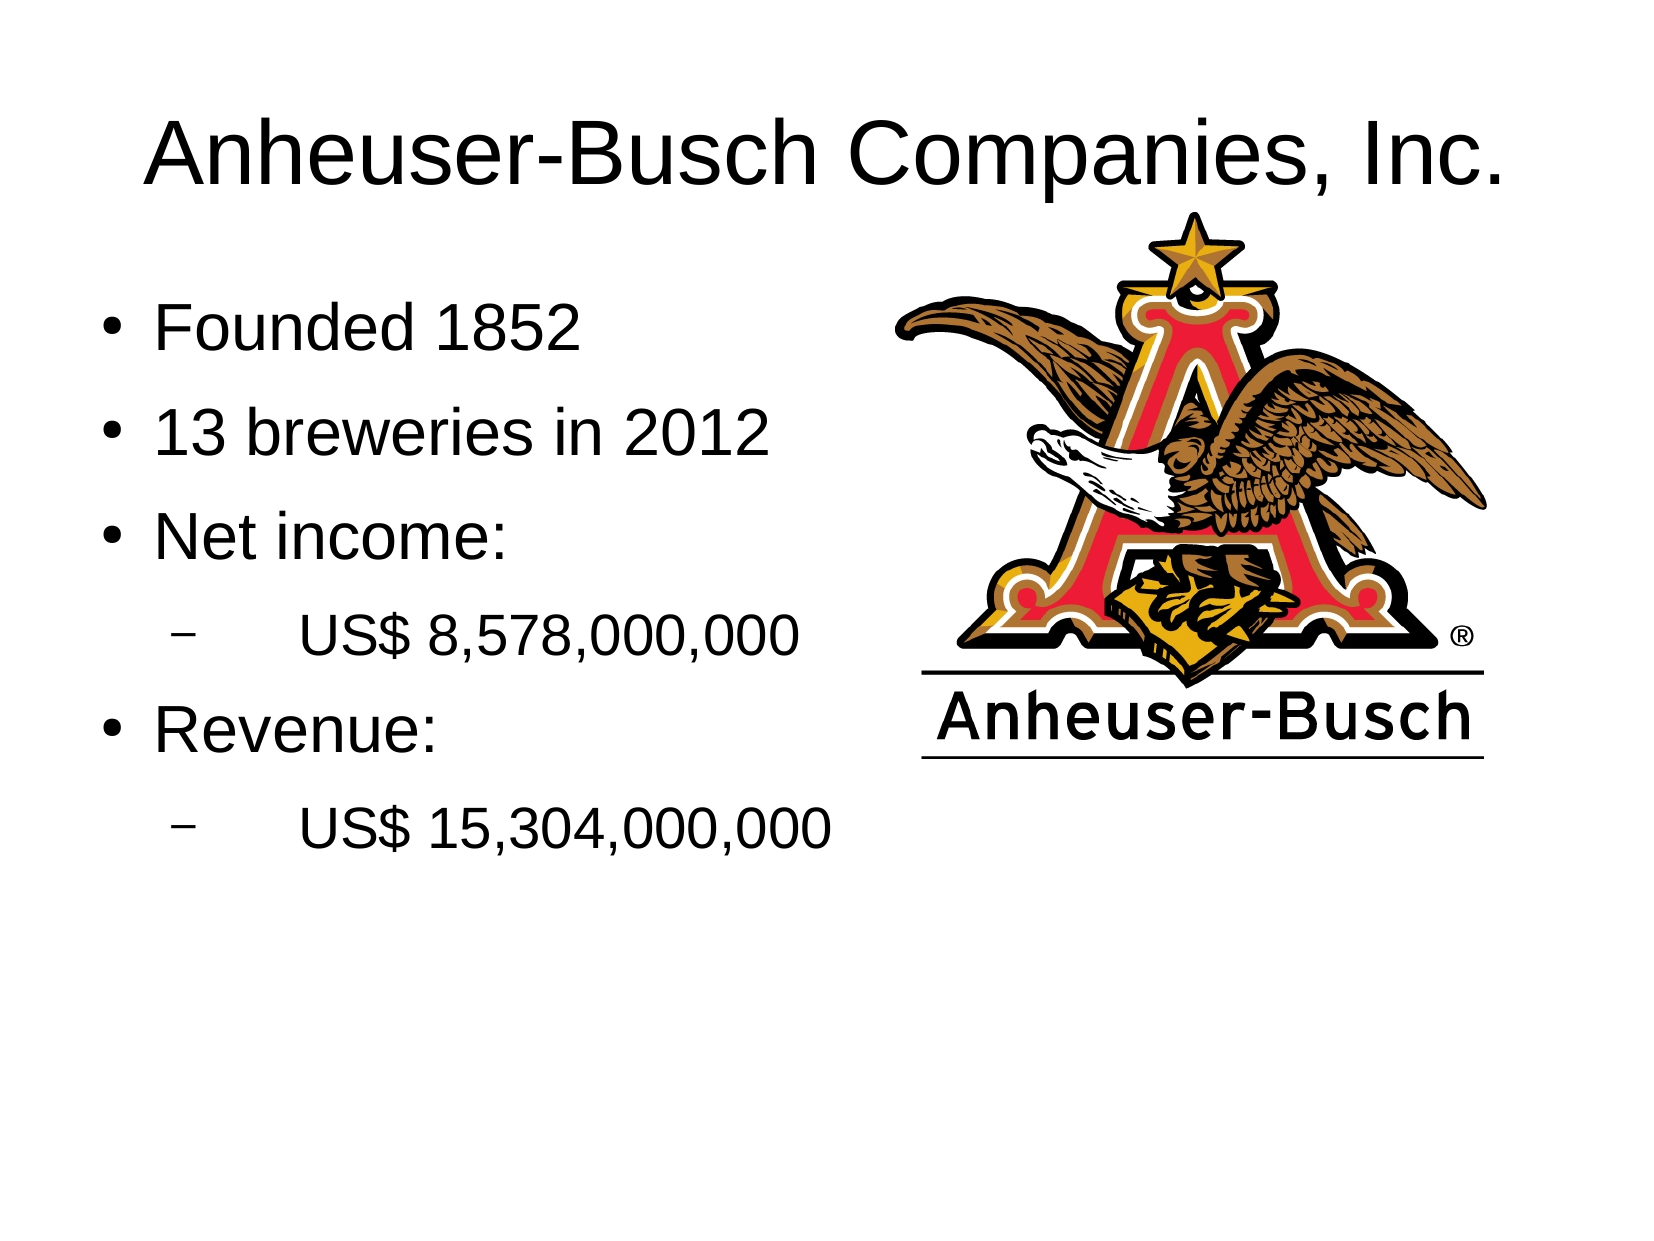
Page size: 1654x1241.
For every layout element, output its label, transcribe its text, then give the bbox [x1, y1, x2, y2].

list Founded 1852 13 breweries in 2012 Net income: US$ 8,578,000,000 Revenue: US$ 15,304,000,000 [82, 290, 1571, 1010]
title Anheuser-Busch Companies, Inc. [82, 49, 1571, 257]
picture [895, 212, 1501, 759]
